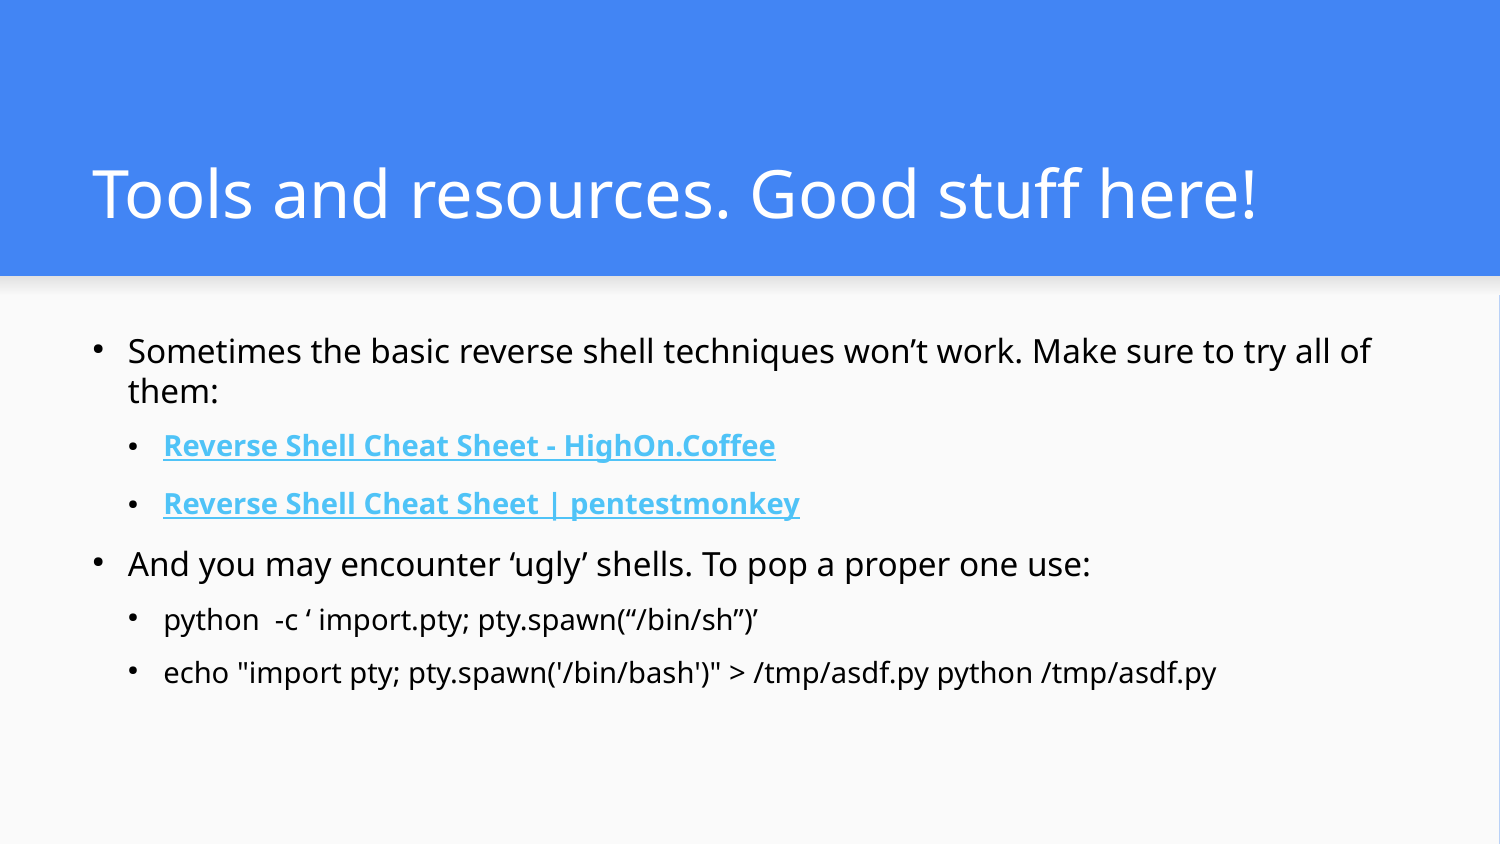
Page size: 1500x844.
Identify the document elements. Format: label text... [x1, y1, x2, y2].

list Sometimes the basic reverse shell techniques won’t work. Make sure to try all of them: Reverse Shell Cheat Sheet - HighOn.Coffee Reverse Shell Cheat Sheet | pentestmonkey And you may encounter ‘ugly’ shells. To pop a proper one use: python -c ‘ import.pty; pty.spawn(“/bin/sh”)’ echo "import pty; pty.spawn('/bin/bash')" > /tmp/asdf.py python /tmp/asdf.py [77, 314, 1427, 760]
title Tools and resources. Good stuff here! [77, 121, 1427, 248]
